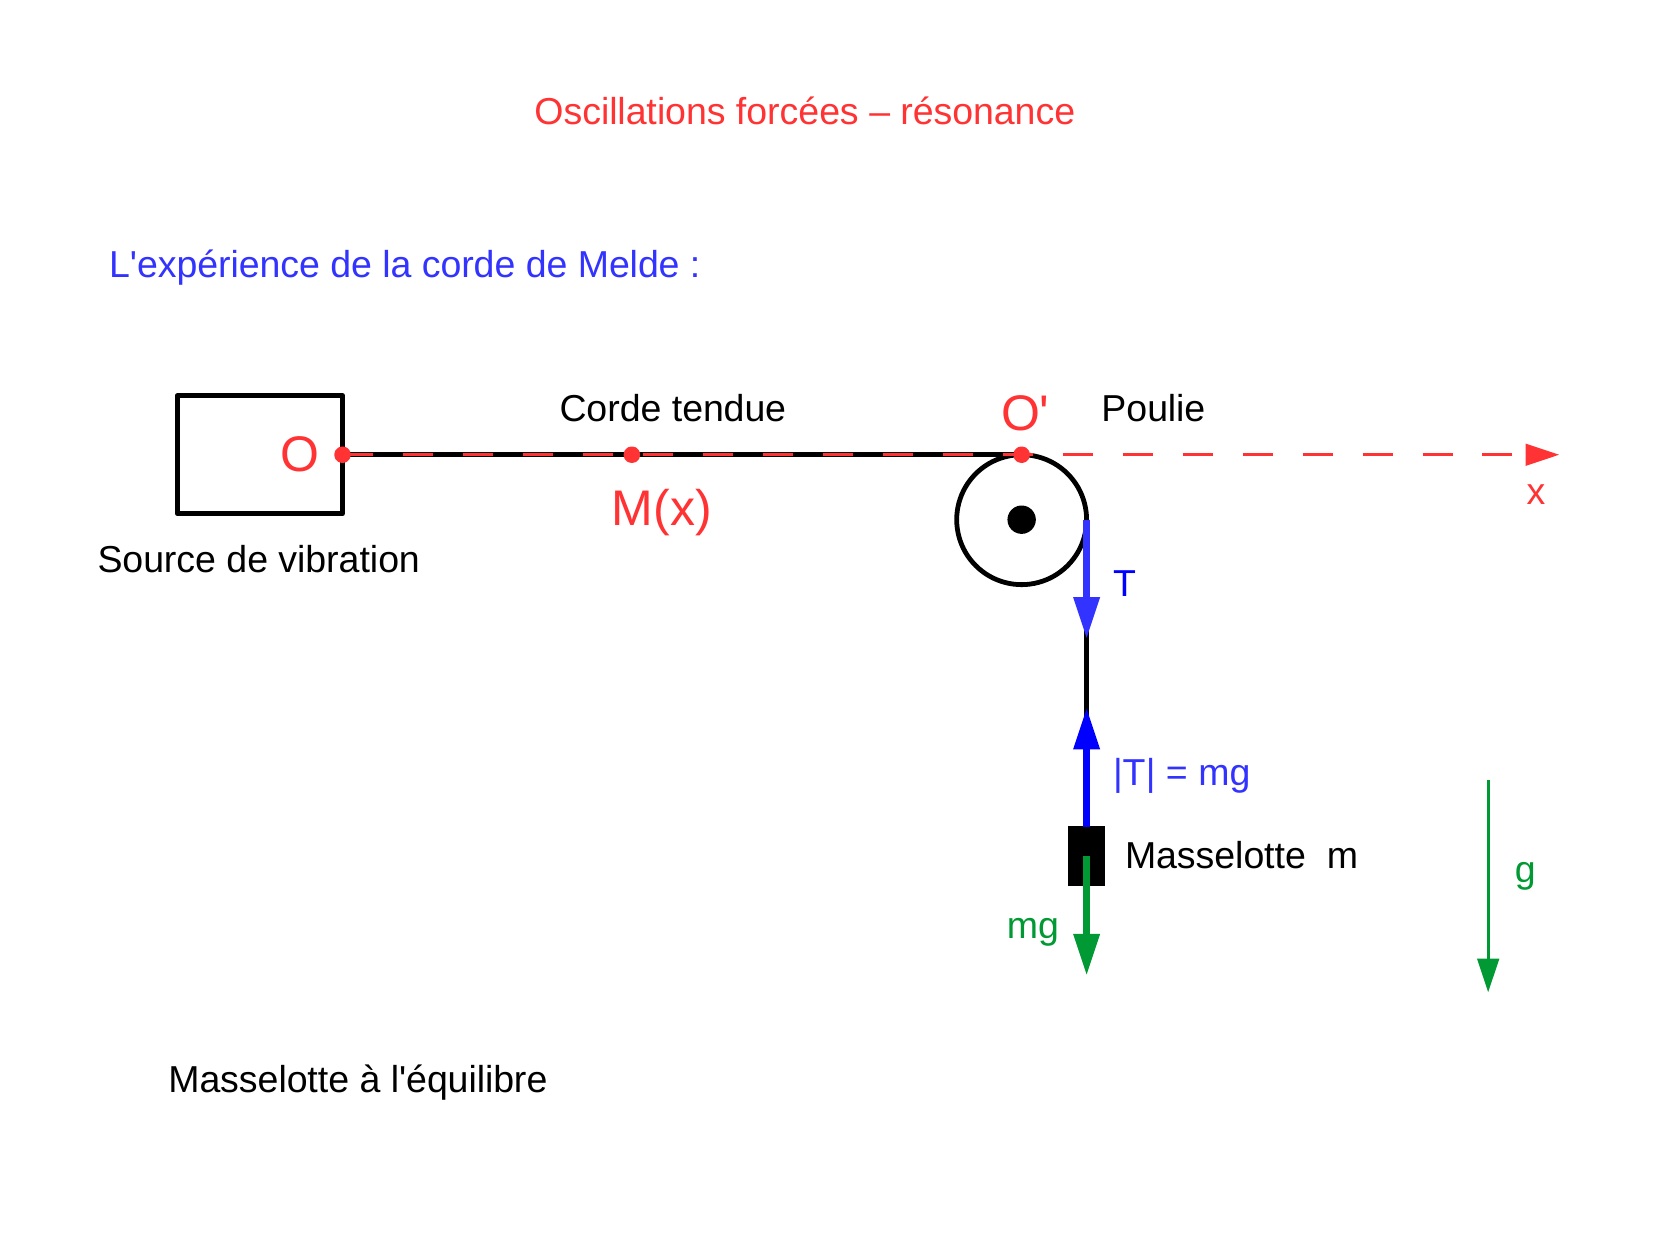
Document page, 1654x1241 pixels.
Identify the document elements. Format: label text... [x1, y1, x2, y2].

text_box x [1511, 462, 1560, 520]
text_box Corde tendue [544, 380, 805, 438]
text_box |T| = mg [1098, 744, 1276, 801]
text_box [625, 448, 638, 461]
text_box Masselotte à l'équilibre [153, 1051, 567, 1109]
text_box [1068, 826, 1105, 886]
text_box Masselotte m [1110, 826, 1382, 886]
text_box M(x) [596, 472, 733, 556]
text_box L'expérience de la corde de Melde : [94, 236, 733, 294]
text_box [956, 448, 1087, 585]
text_box Oscillations forcées – résonance [519, 82, 1134, 142]
text_box Poulie [1086, 380, 1229, 438]
text_box g [1500, 840, 1560, 898]
text_box O' [986, 378, 1069, 449]
text_box [177, 395, 349, 514]
text_box Source de vibration [82, 531, 438, 591]
text_box T [1098, 555, 1193, 612]
text_box O [265, 419, 337, 490]
text_box mg [992, 897, 1075, 955]
